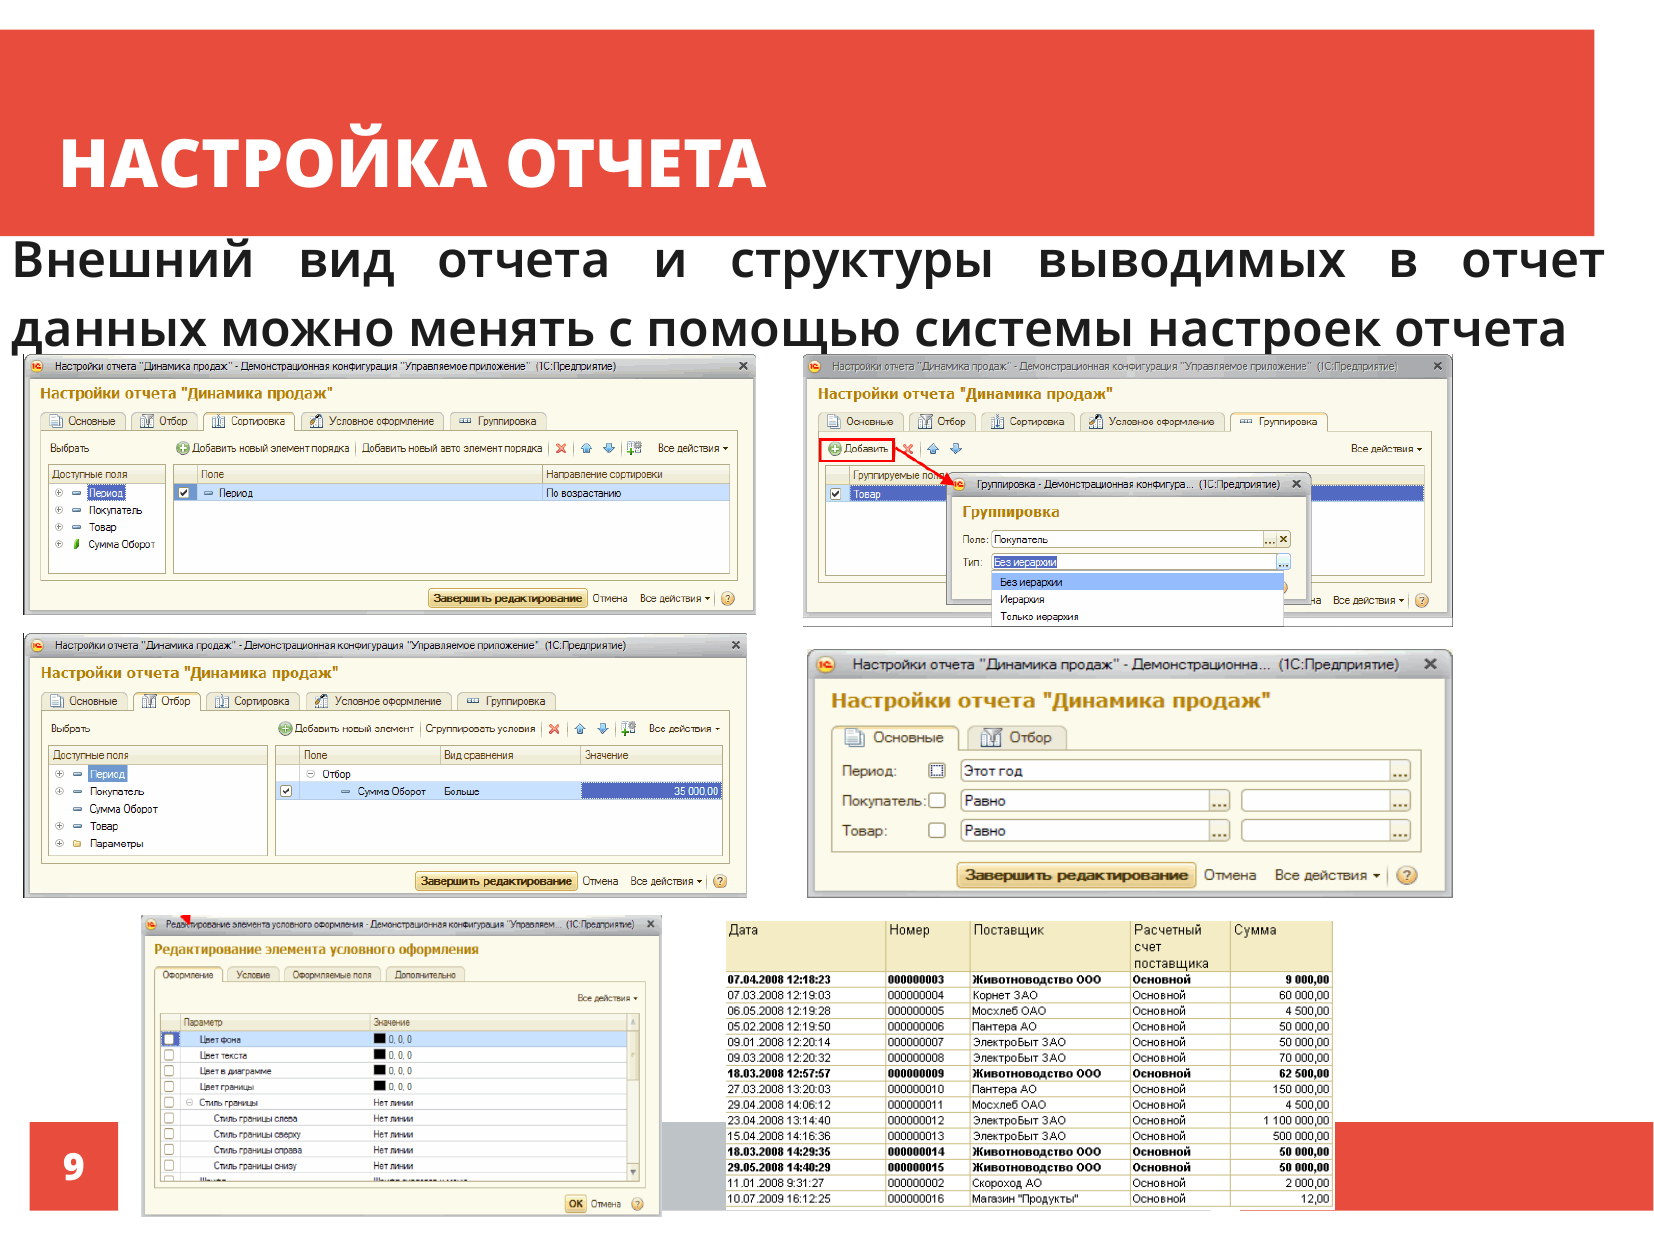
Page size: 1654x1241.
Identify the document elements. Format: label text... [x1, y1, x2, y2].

picture [803, 354, 1453, 627]
title НАСТРОЙКА ОТЧЕТА [59, 59, 1595, 207]
picture [726, 921, 1335, 1210]
picture [23, 354, 756, 615]
picture [807, 649, 1453, 898]
picture [141, 915, 662, 1217]
picture [23, 633, 747, 898]
list Внешний вид отчета и структуры выводимых в отчет данных можно менять с помощью системы настроек отчета [11, 224, 1607, 1087]
